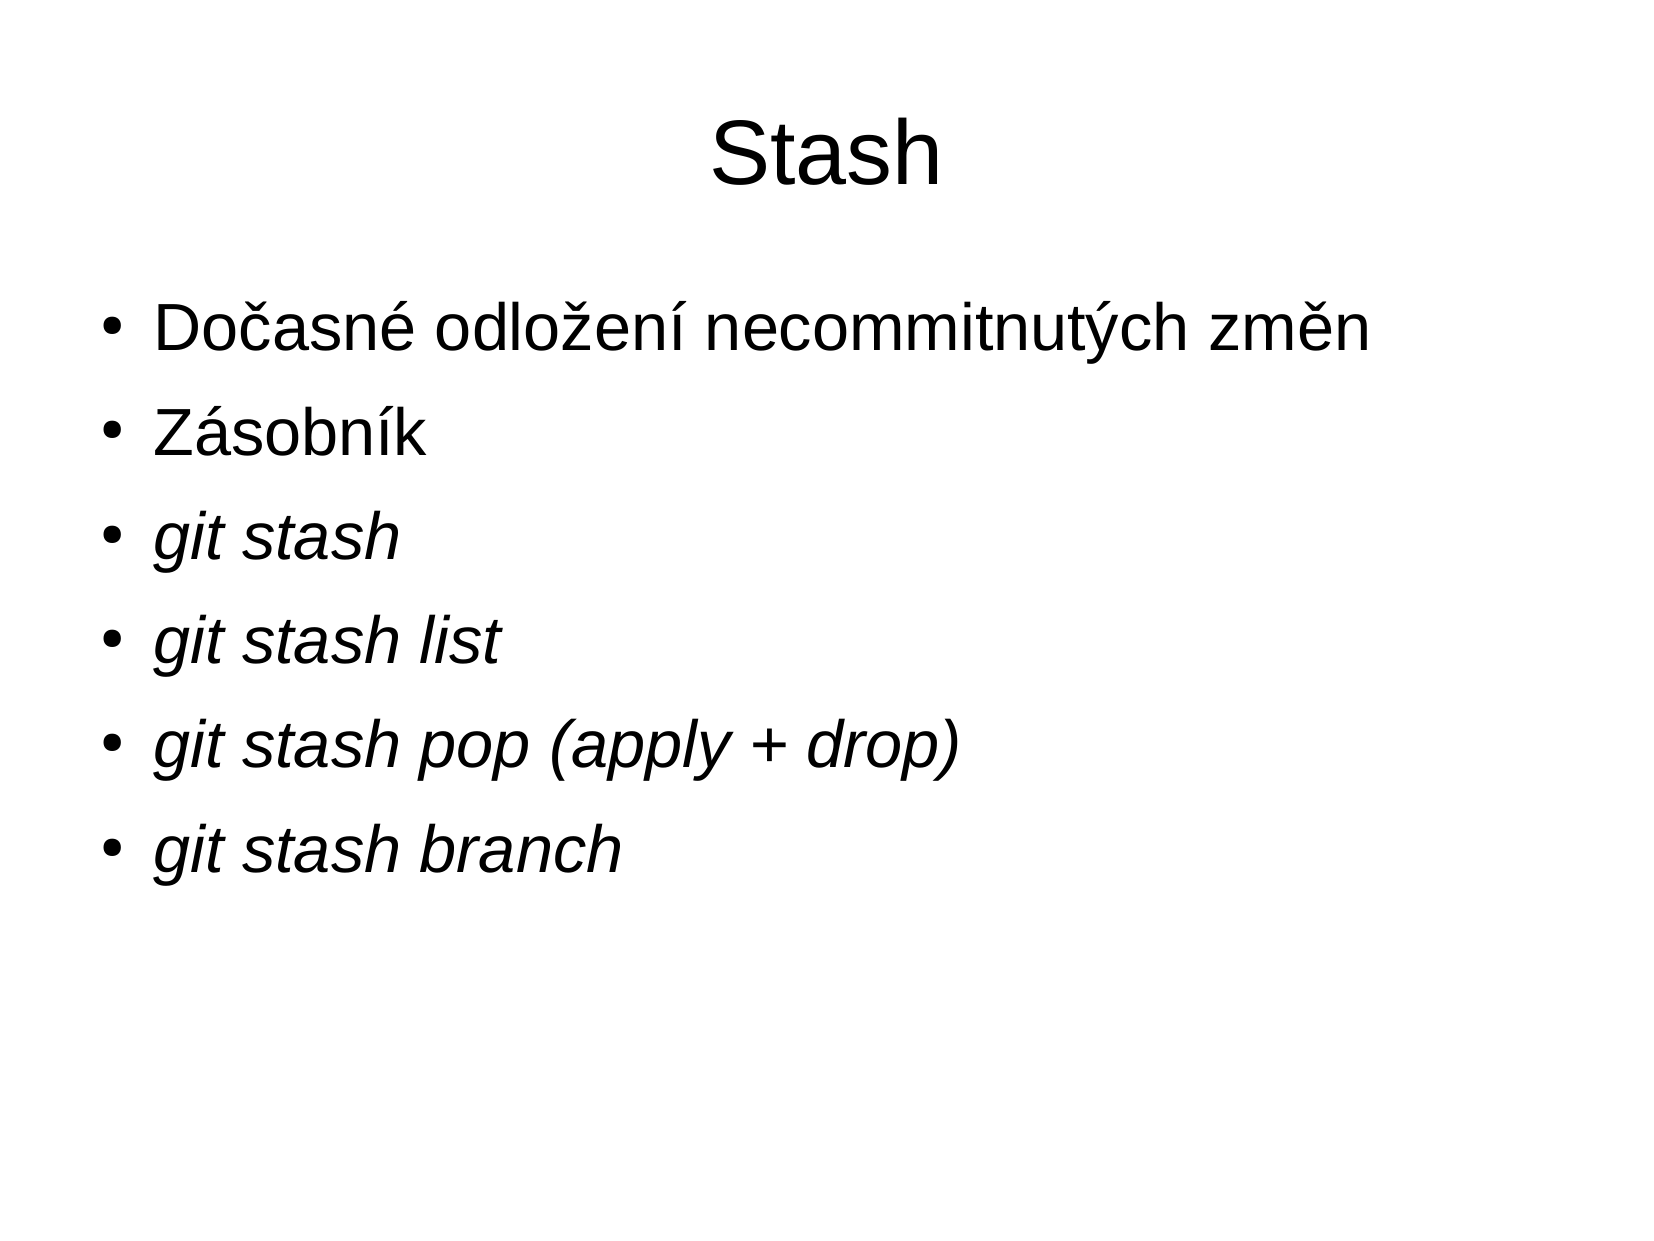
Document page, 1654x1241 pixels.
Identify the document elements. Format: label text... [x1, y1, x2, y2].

title Stash [82, 49, 1571, 257]
list Dočasné odložení necommitnutých změn Zásobník git stash git stash list git stash pop (apply + drop) git stash branch [82, 290, 1571, 1010]
